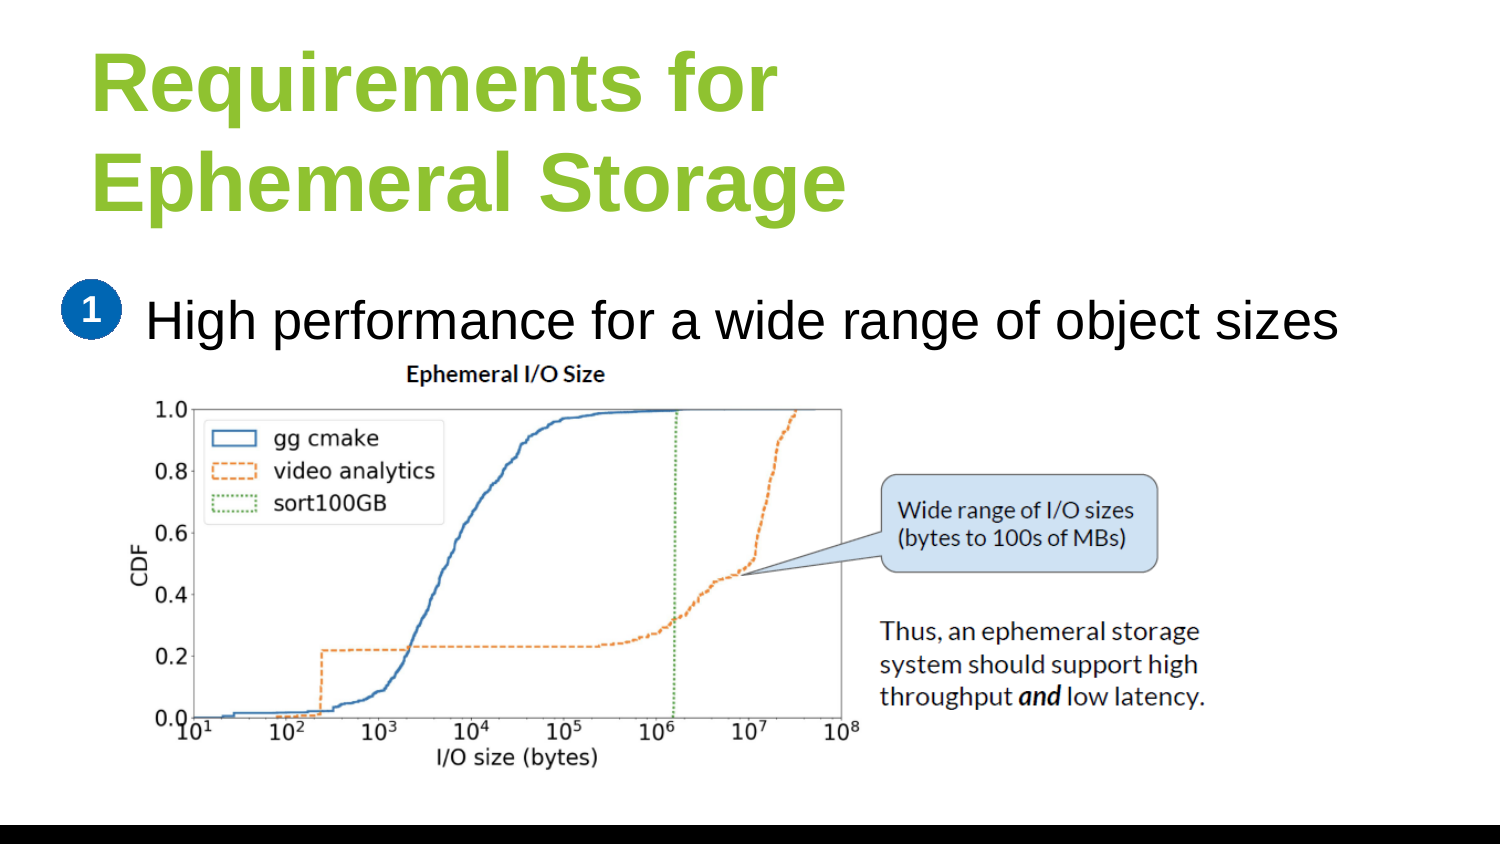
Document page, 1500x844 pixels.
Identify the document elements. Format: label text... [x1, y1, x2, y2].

picture [105, 359, 1216, 783]
list High performance for a wide range of object sizes Exploit massive parallelism with large number of serverless tasks [75, 285, 1425, 751]
title Requirements for Ephemeral Storage [75, 57, 1426, 198]
text_box 1 [61, 279, 122, 340]
title [75, 33, 1425, 57]
